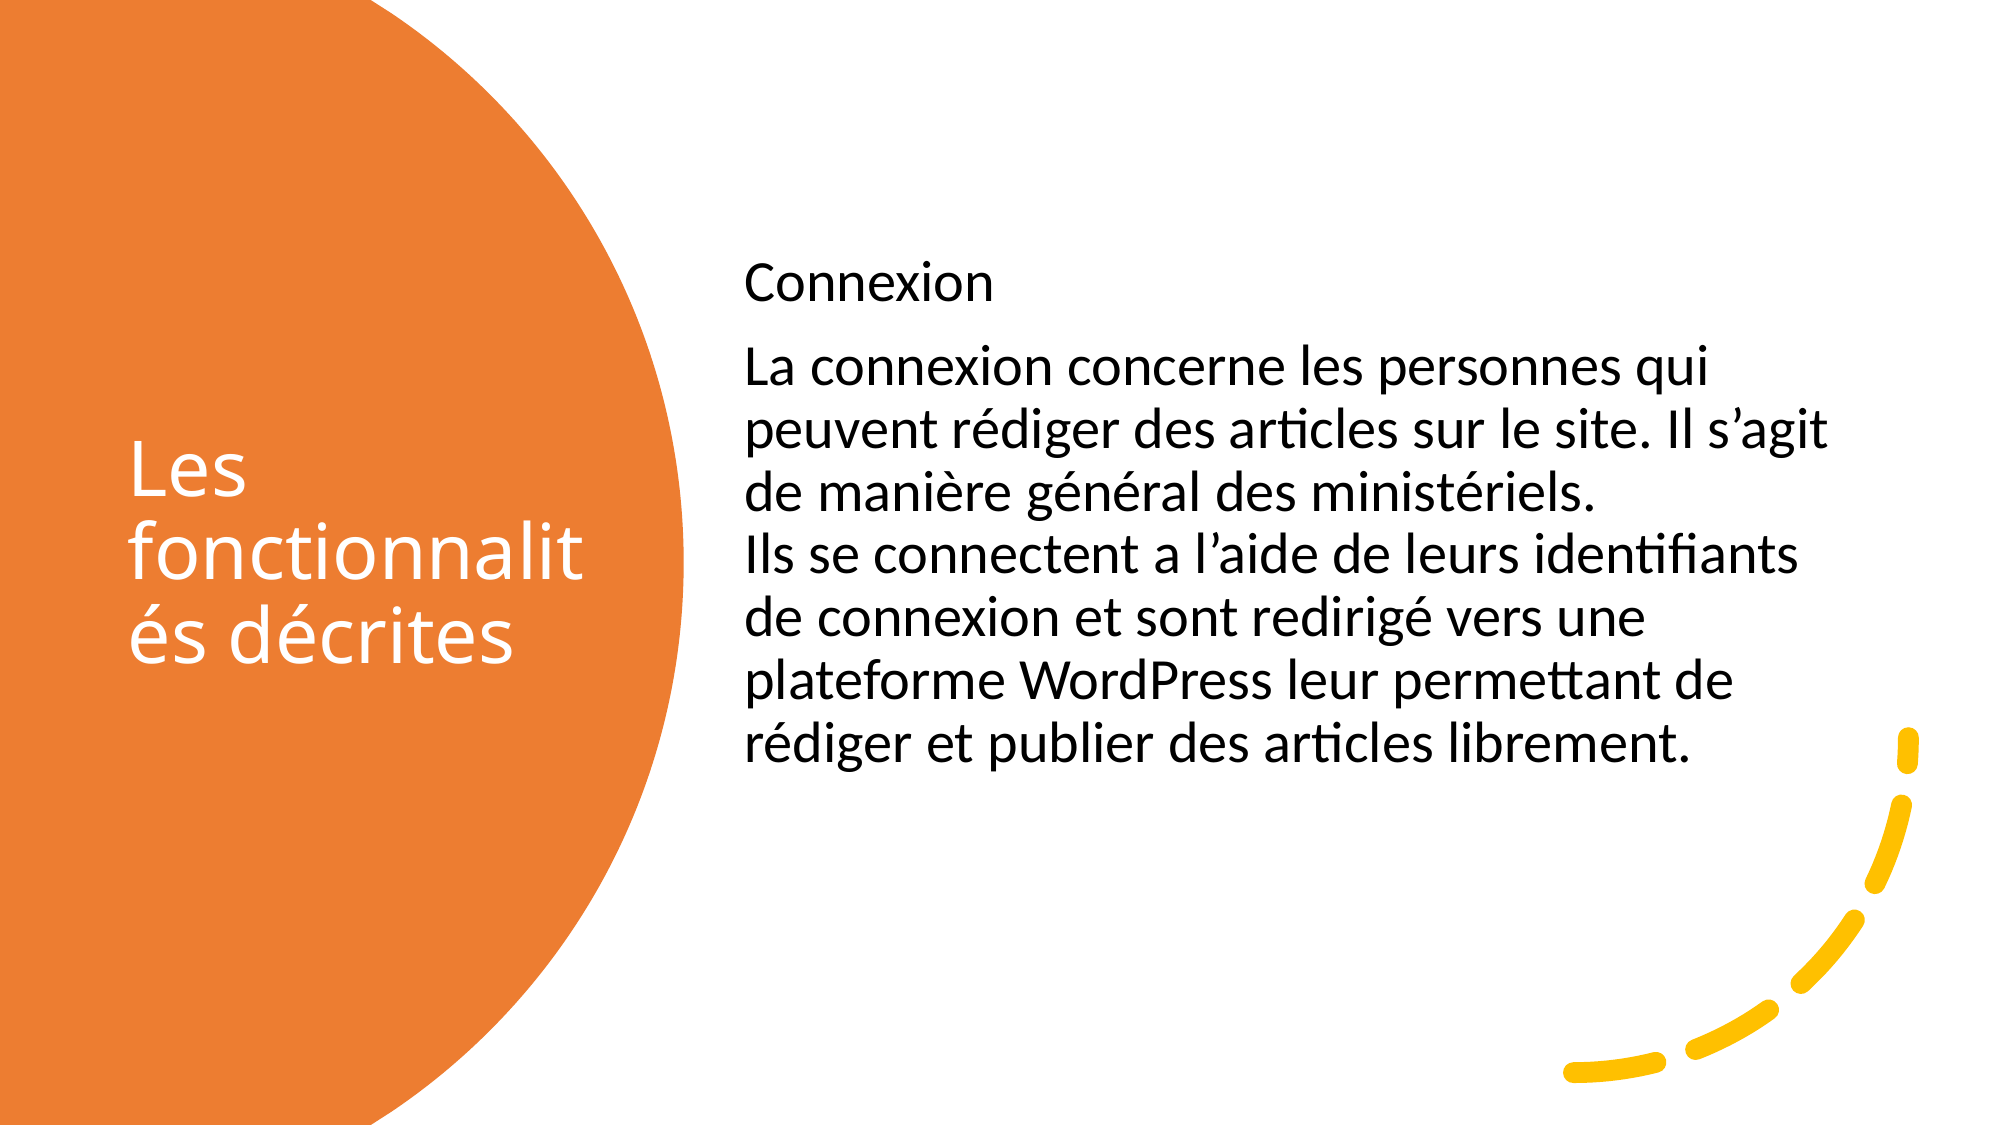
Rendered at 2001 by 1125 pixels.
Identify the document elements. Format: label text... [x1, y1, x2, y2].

list Connexion La connexion concerne les personnes qui peuvent rédiger des articles sur le site. Il s’agit de manière général des ministériels. Ils se connectent a l’aide de leurs identifiants de connexion et sont redirigé vers une plateforme WordPress leur permettant de rédiger et publier des articles librement. [729, 97, 1863, 1014]
text_box [0, 0, 2000, 1125]
title Les fonctionnalités décrites [112, 189, 638, 922]
